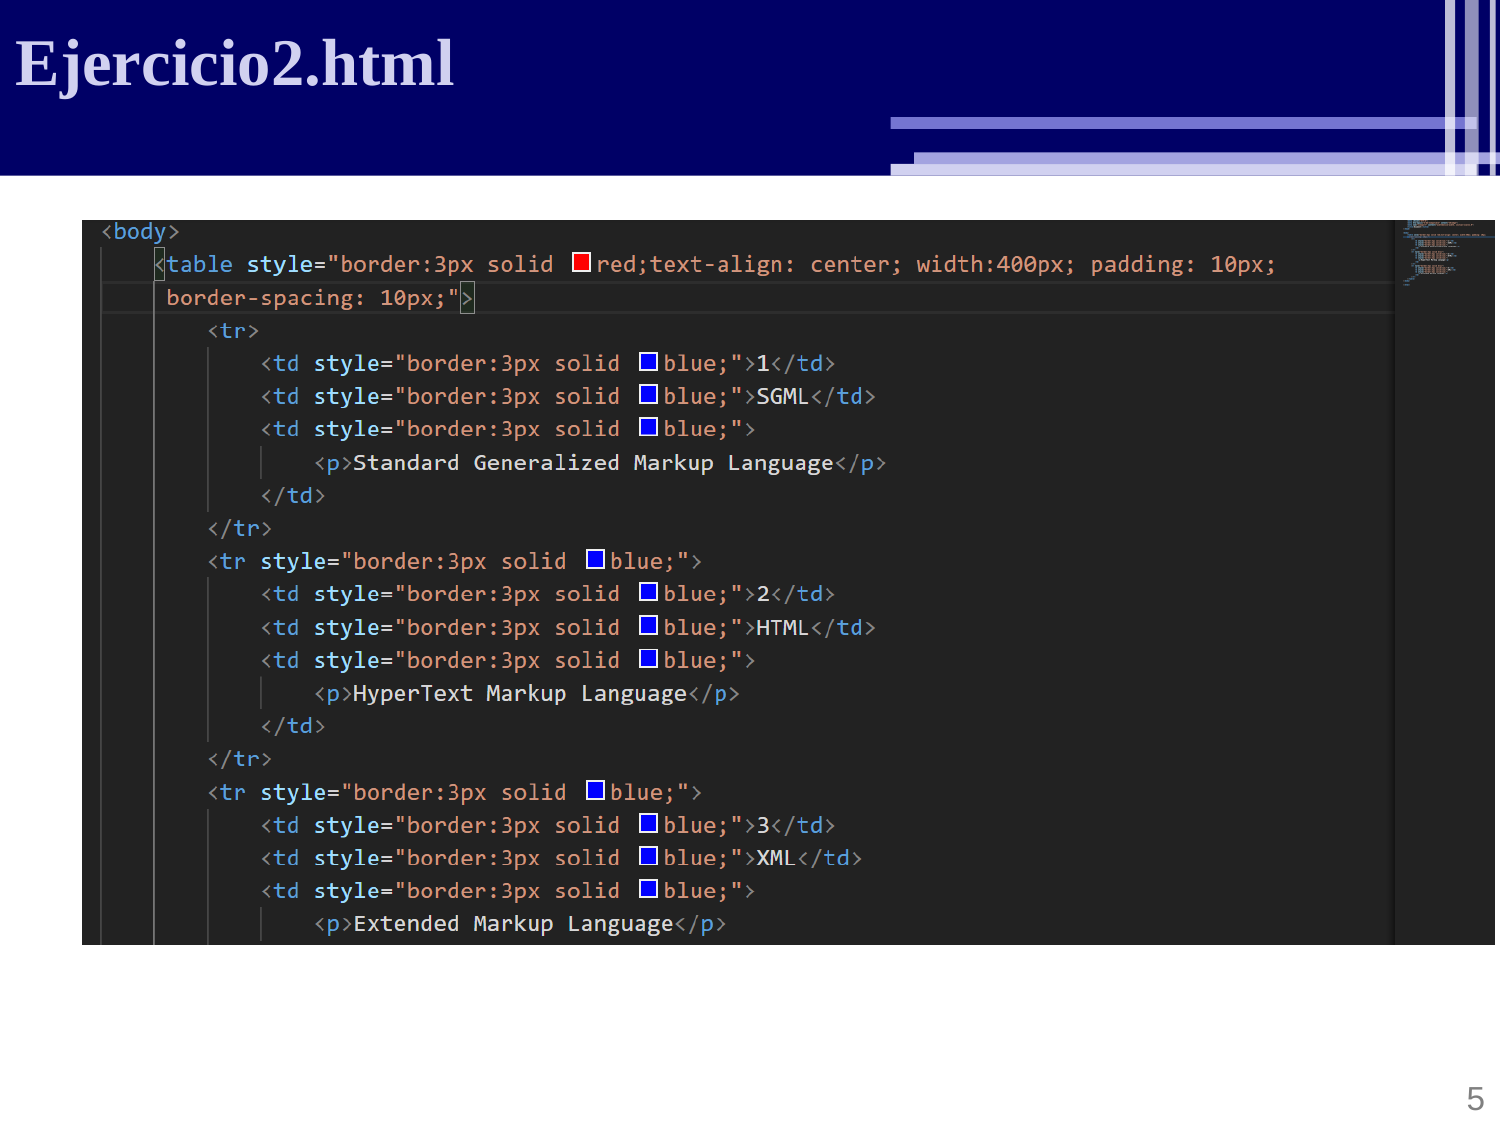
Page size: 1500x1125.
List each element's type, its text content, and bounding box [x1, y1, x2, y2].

picture [82, 220, 1495, 945]
title Ejercicio2.html [0, 0, 1450, 118]
